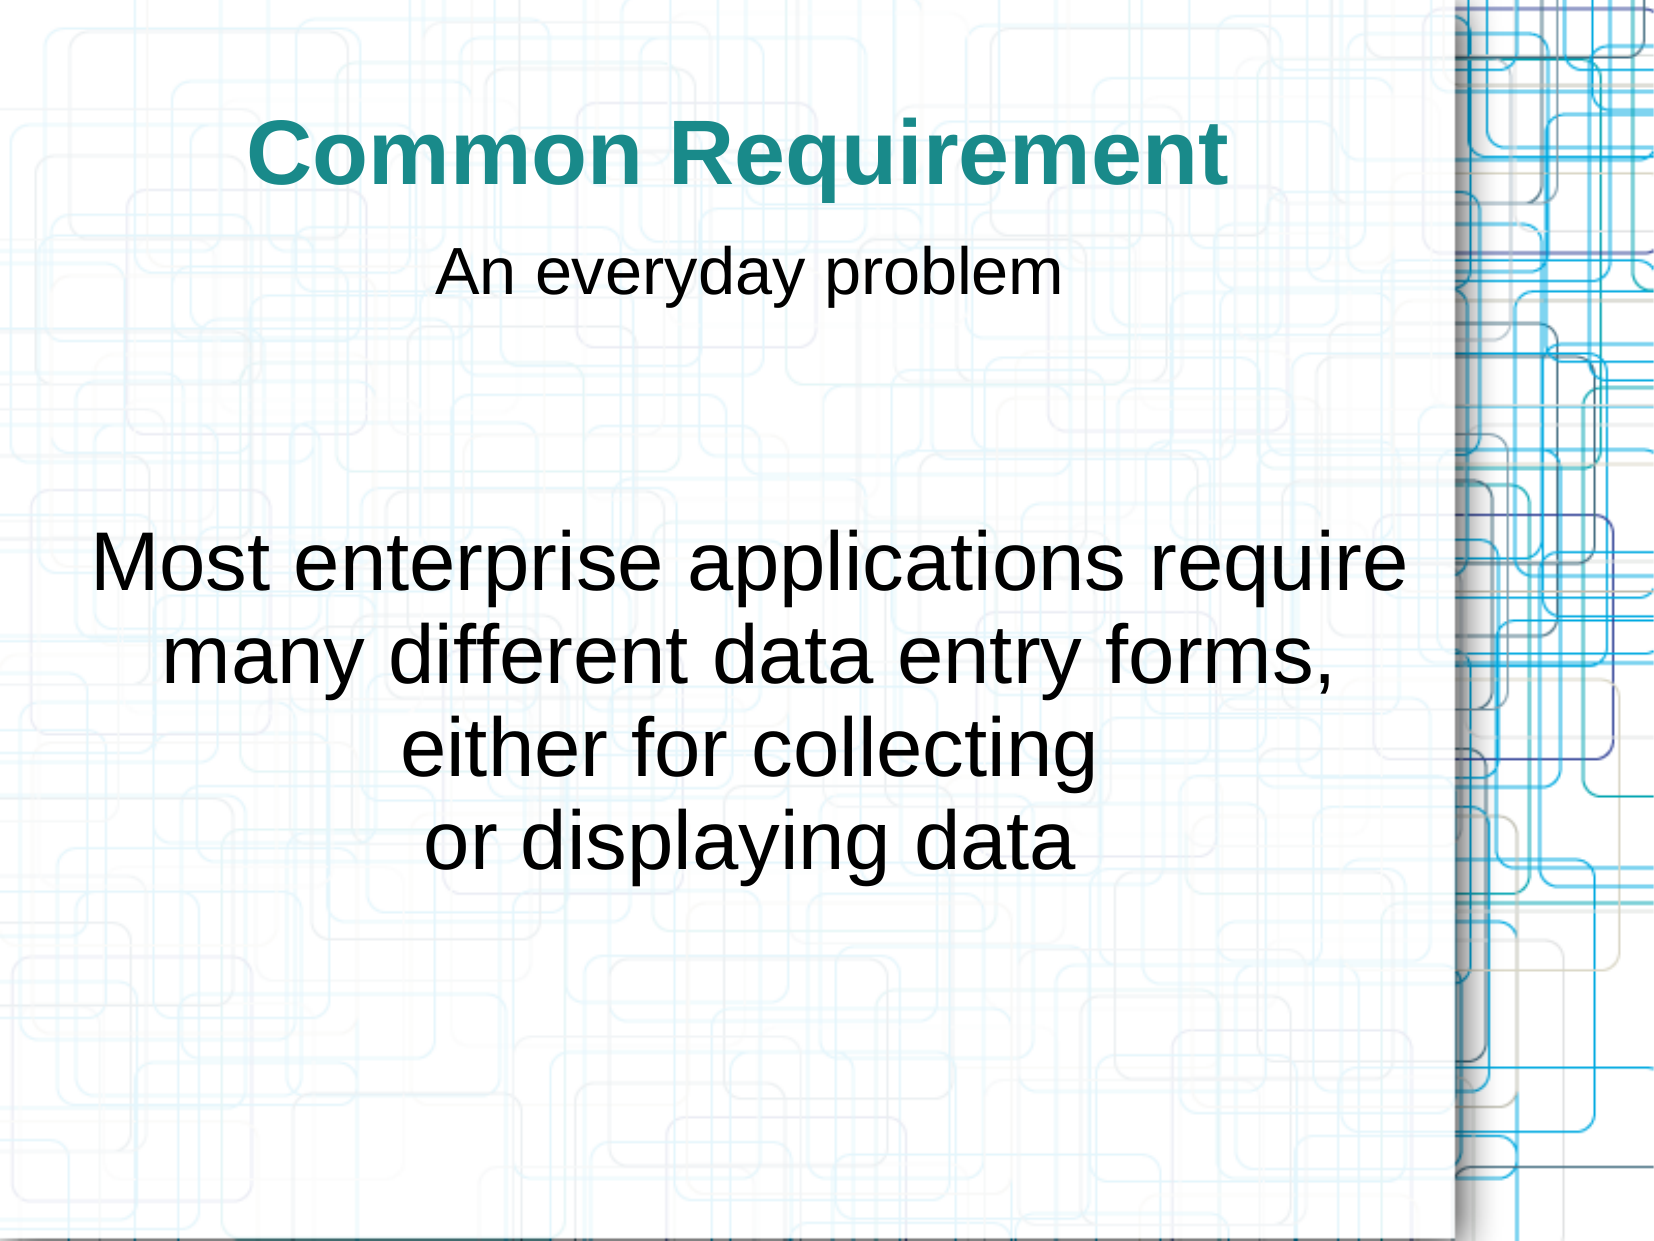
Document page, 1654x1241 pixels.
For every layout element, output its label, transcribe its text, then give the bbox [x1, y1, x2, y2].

text_box An everyday problem [82, 159, 1418, 384]
subtitle Most enterprise applications require many different data entry forms, either for collecting or displaying data [82, 384, 1418, 1057]
title Common Requirement [59, 56, 1418, 250]
picture [0, 0, 1654, 1241]
